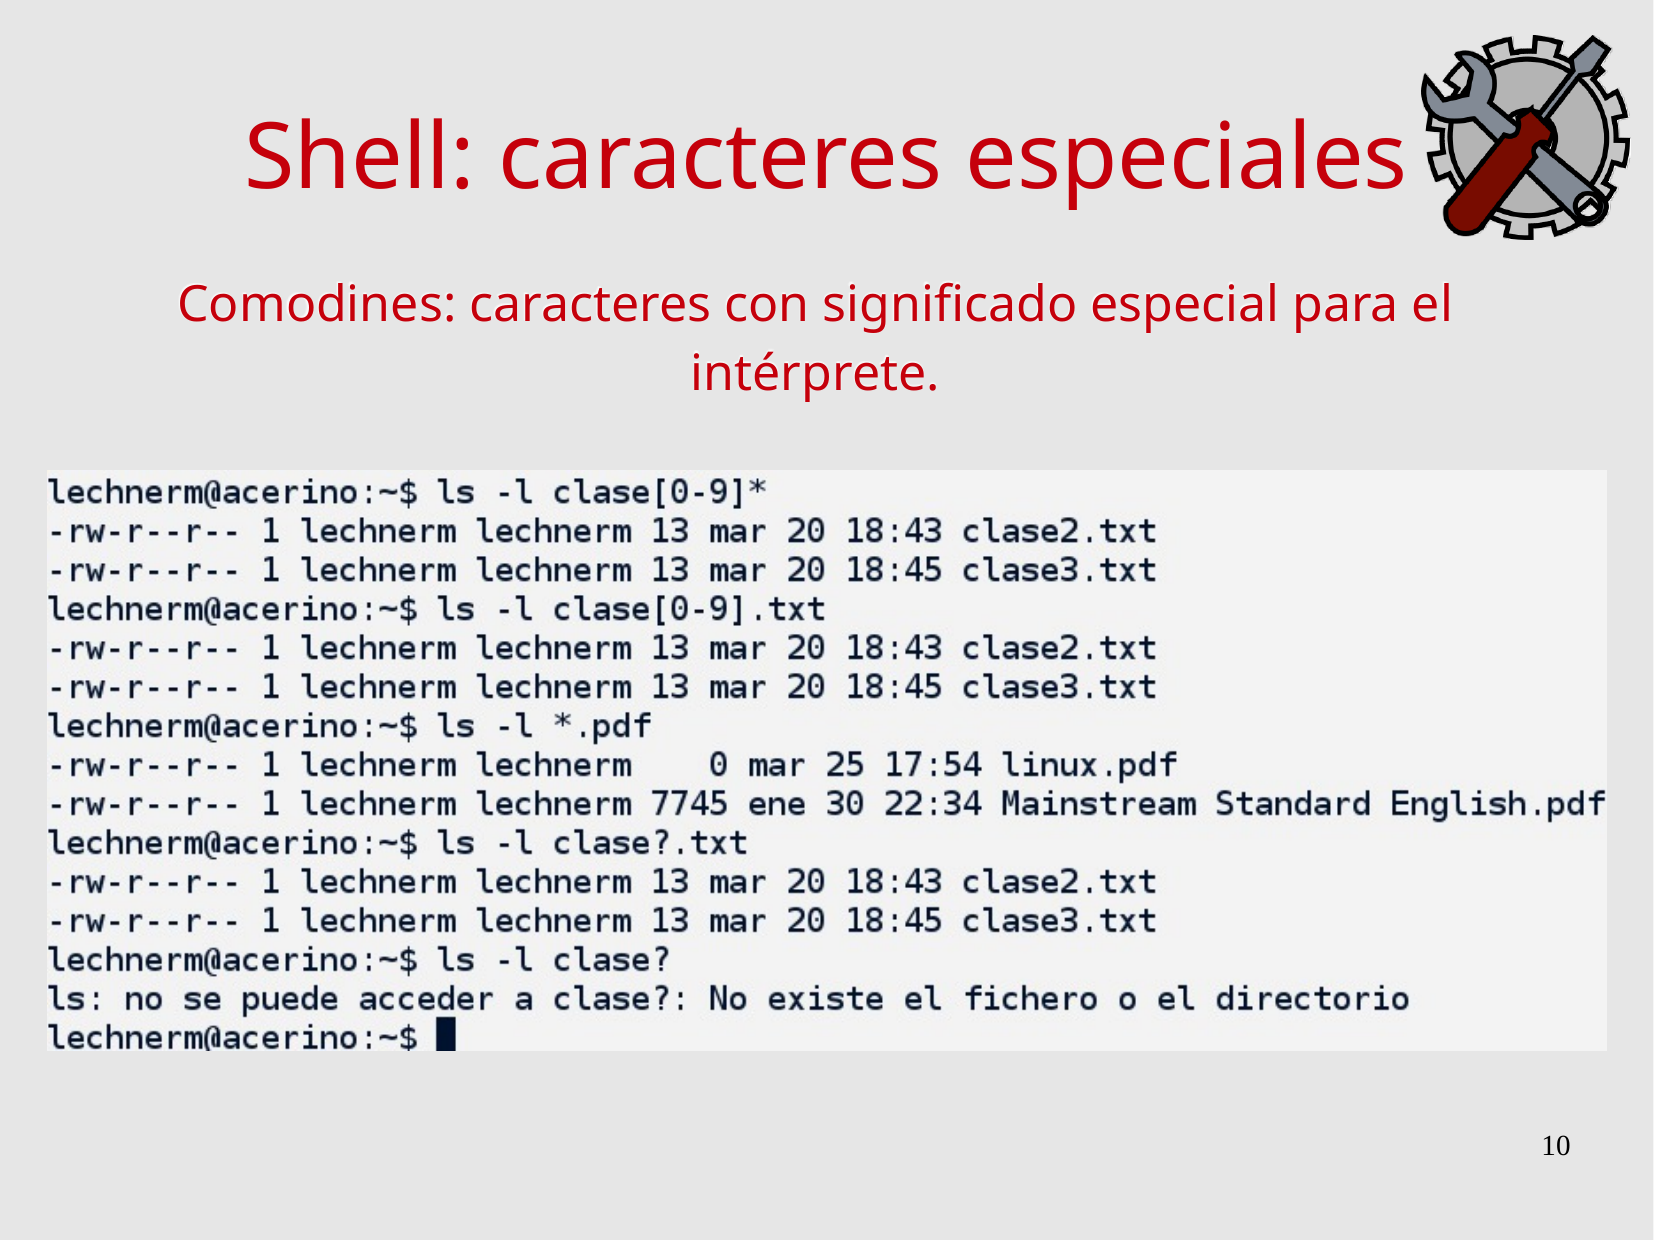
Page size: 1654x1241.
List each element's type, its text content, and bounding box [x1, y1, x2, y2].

picture [1421, 35, 1630, 240]
picture [47, 470, 1607, 1051]
text_box Comodines: caracteres con significado especial para el intérprete. [162, 260, 1491, 386]
title Shell: caracteres especiales [82, 49, 1571, 257]
